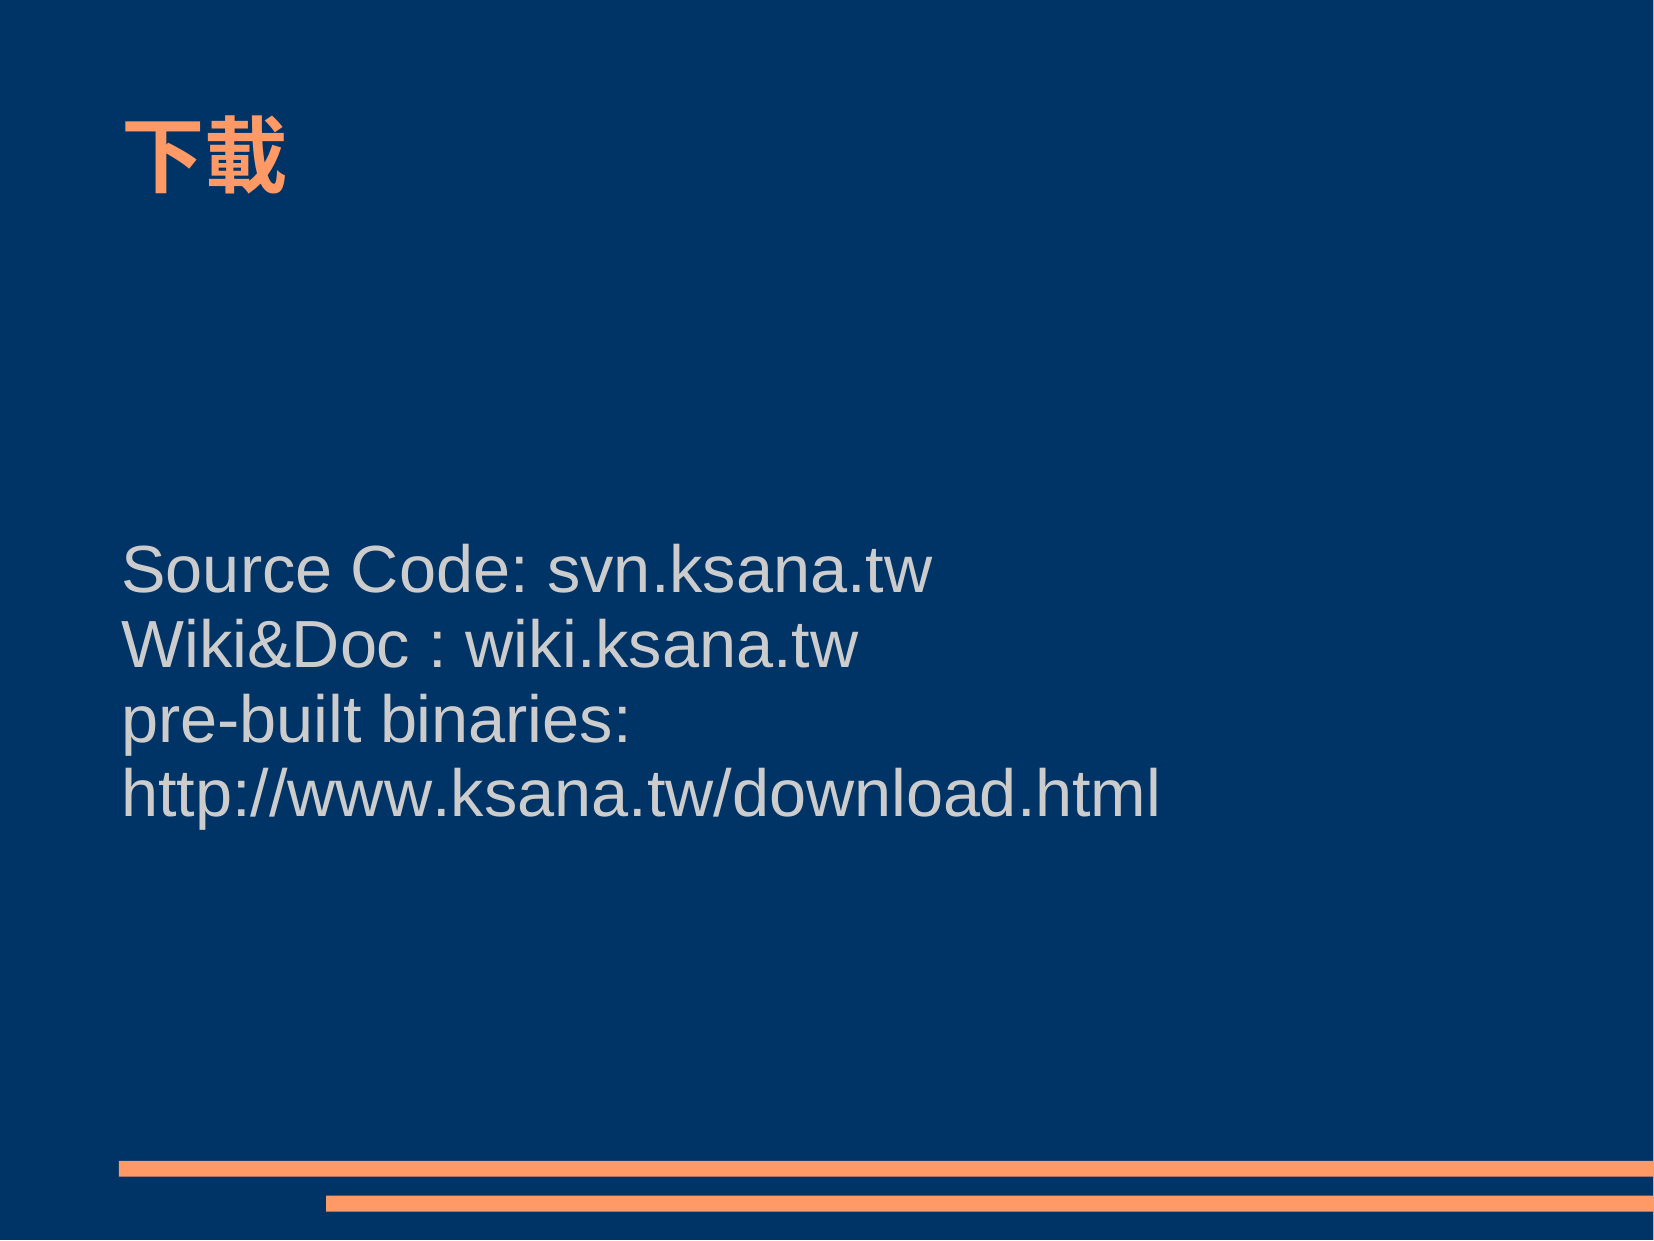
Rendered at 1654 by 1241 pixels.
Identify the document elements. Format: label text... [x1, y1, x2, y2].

subtitle Source Code: svn.ksana.tw Wiki&Doc : wiki.ksana.tw pre-built binaries: http://www.ksana.tw/download.html [121, 322, 1561, 1132]
title 下載 [121, 46, 1534, 254]
